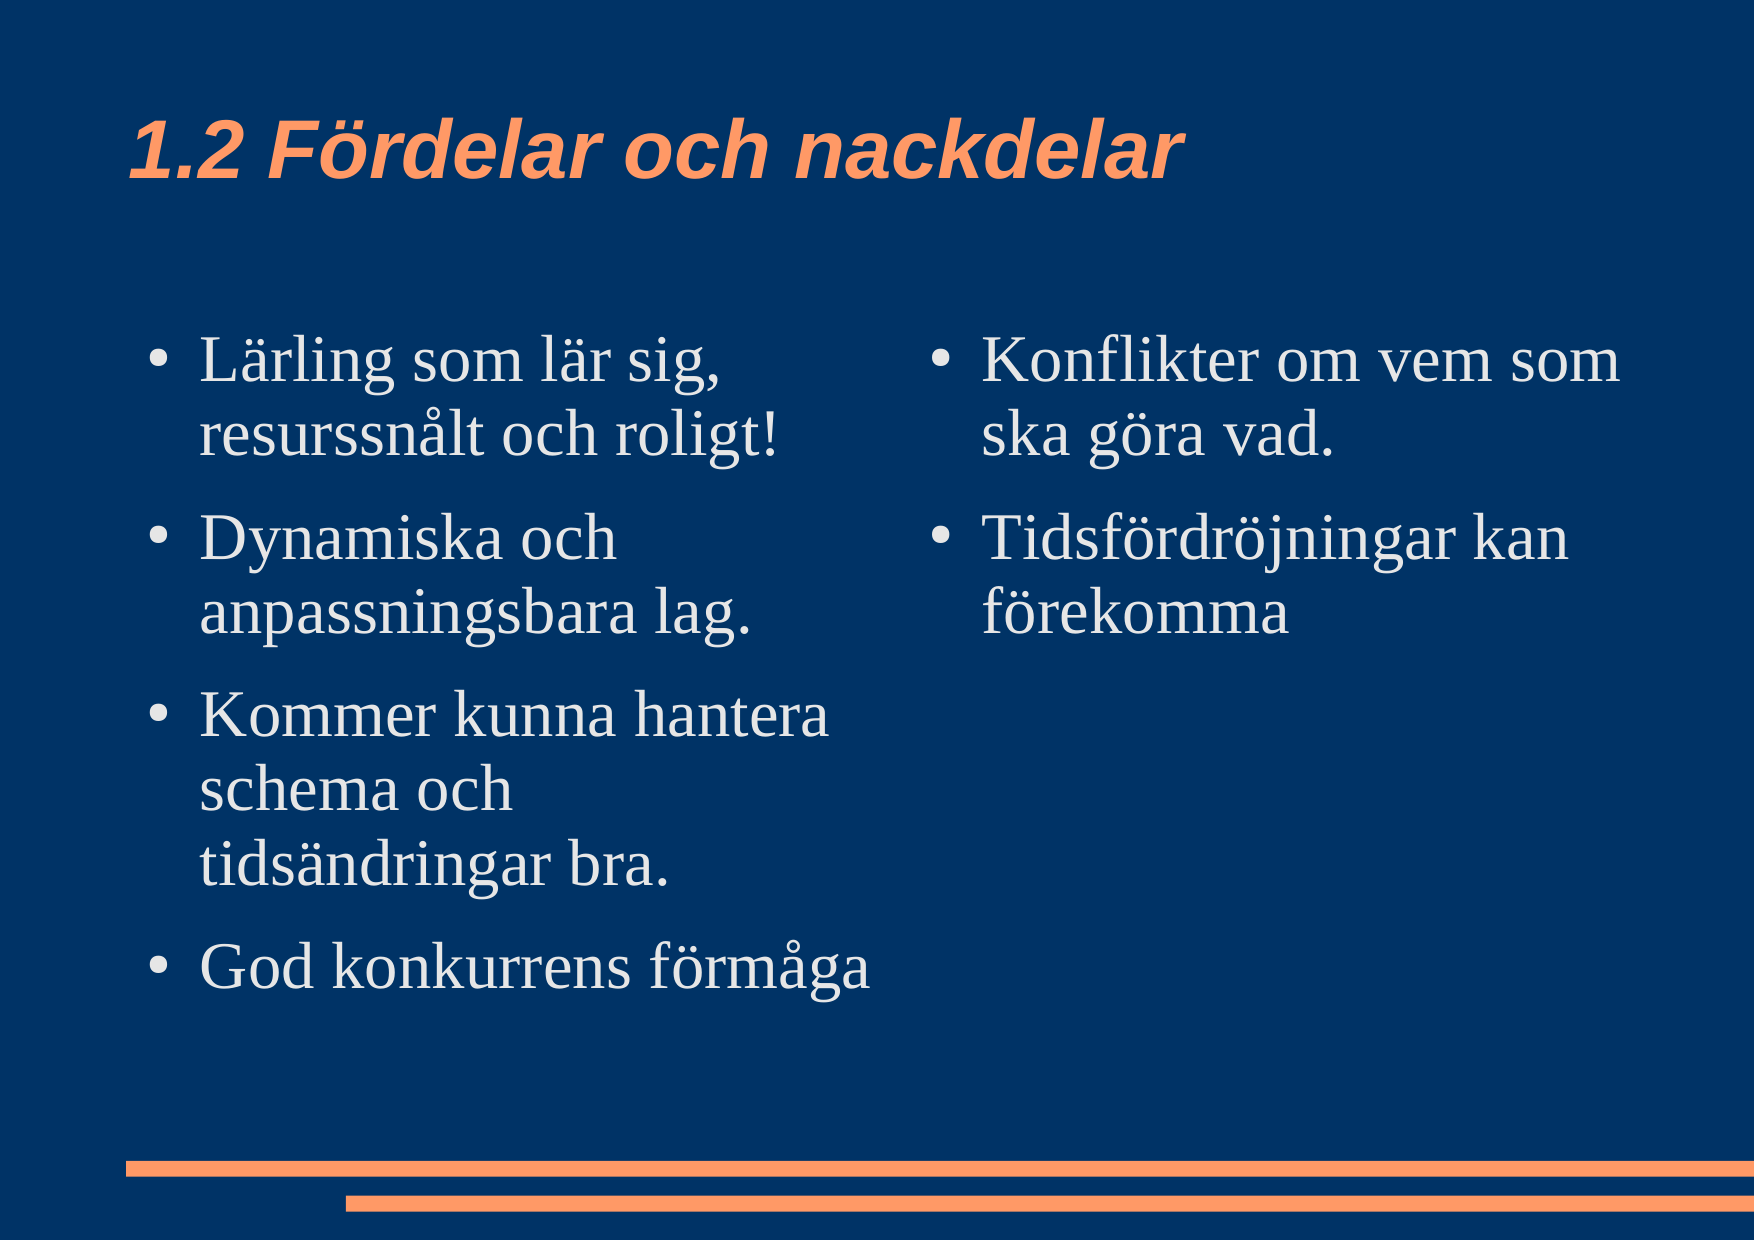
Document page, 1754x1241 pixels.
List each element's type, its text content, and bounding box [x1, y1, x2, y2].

list Konflikter om vem som ska göra vad. Tidsfördröjningar kan förekomma [910, 322, 1656, 1132]
title 1.2 Fördelar och nackdelar [128, 46, 1627, 254]
list Lärling som lär sig, resurssnålt och roligt! Dynamiska och anpassningsbara lag. Kommer kunna hantera schema och tidsändringar bra. God konkurrens förmåga [128, 322, 874, 1132]
